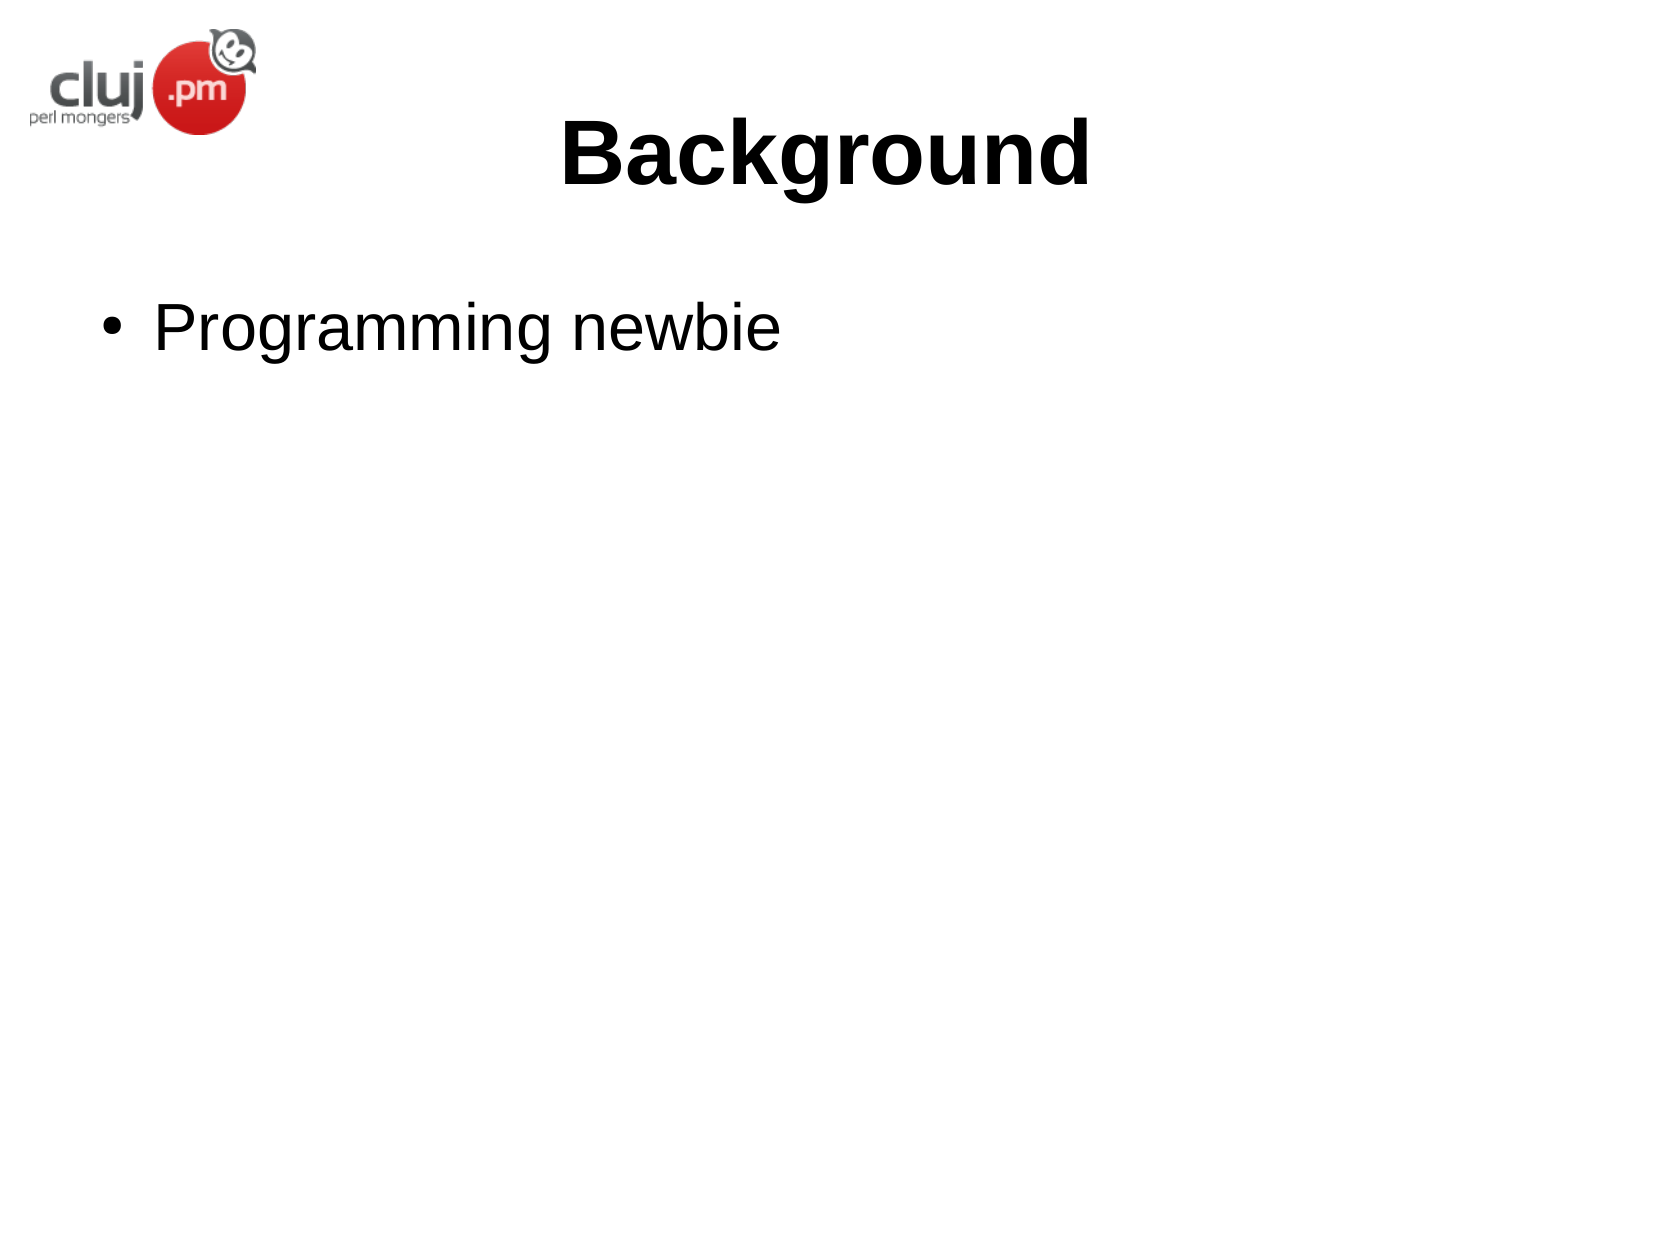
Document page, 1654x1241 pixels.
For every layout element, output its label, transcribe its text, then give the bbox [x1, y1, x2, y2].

list Programming newbie [82, 290, 1538, 1010]
title Background [82, 49, 1571, 257]
picture [30, 29, 256, 135]
